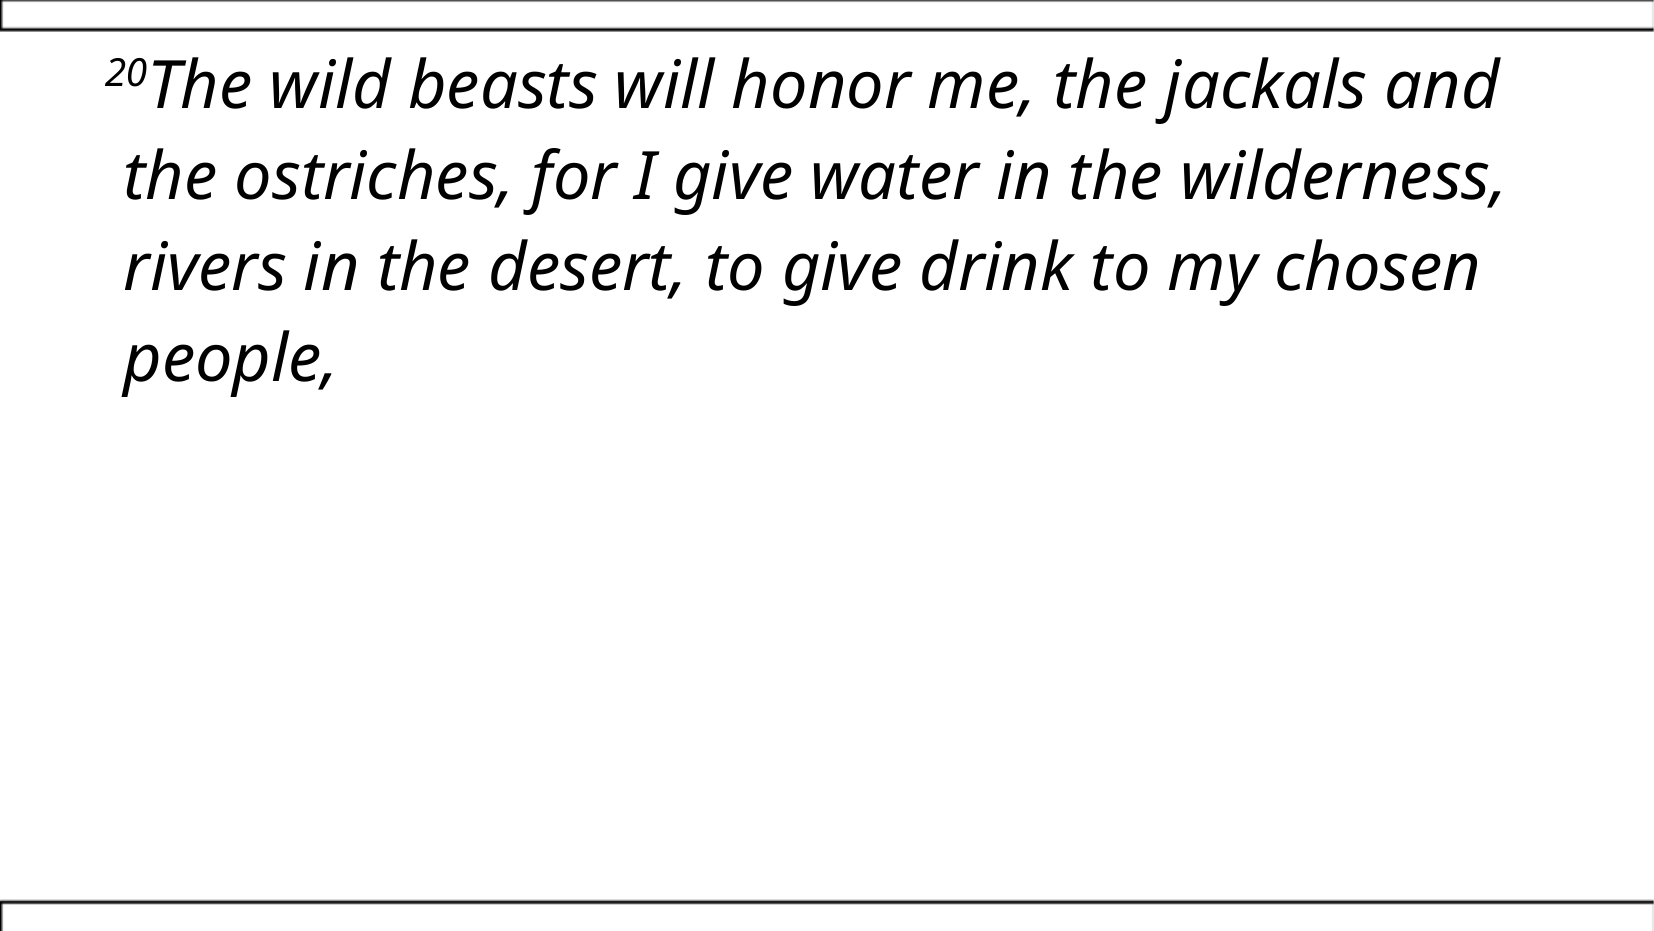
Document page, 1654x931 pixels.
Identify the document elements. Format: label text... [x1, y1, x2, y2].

text_box 20The wild beasts will honor me, the jackals and the ostriches, for I give water in the wilderness, rivers in the desert, to give drink to my chosen people, [90, 30, 1561, 406]
picture [0, 0, 1654, 931]
